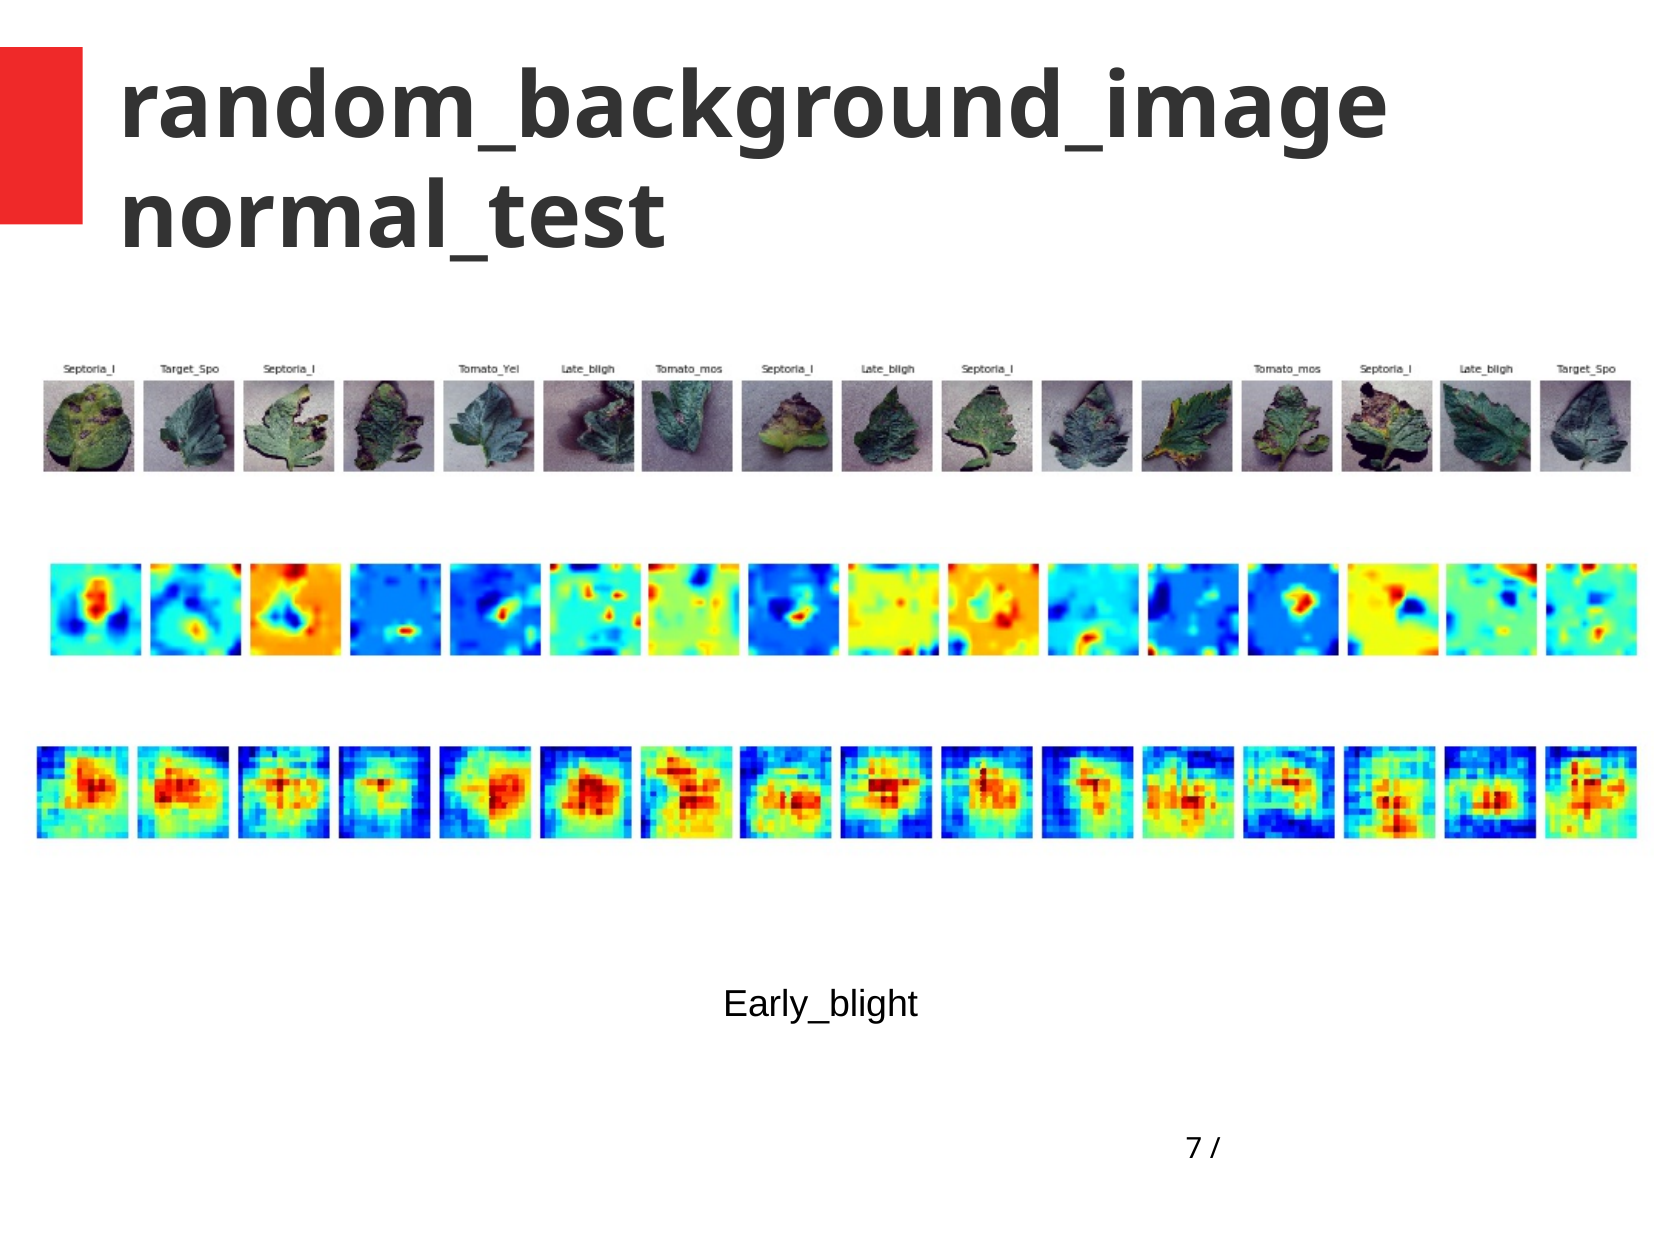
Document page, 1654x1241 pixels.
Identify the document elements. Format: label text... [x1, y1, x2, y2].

picture [0, 547, 1654, 693]
text_box / [1185, 1129, 1571, 1216]
title random_background_image normal_test [118, 45, 1571, 260]
picture [0, 731, 1654, 876]
picture [0, 353, 1648, 509]
text_box Early_blight [708, 975, 934, 1032]
